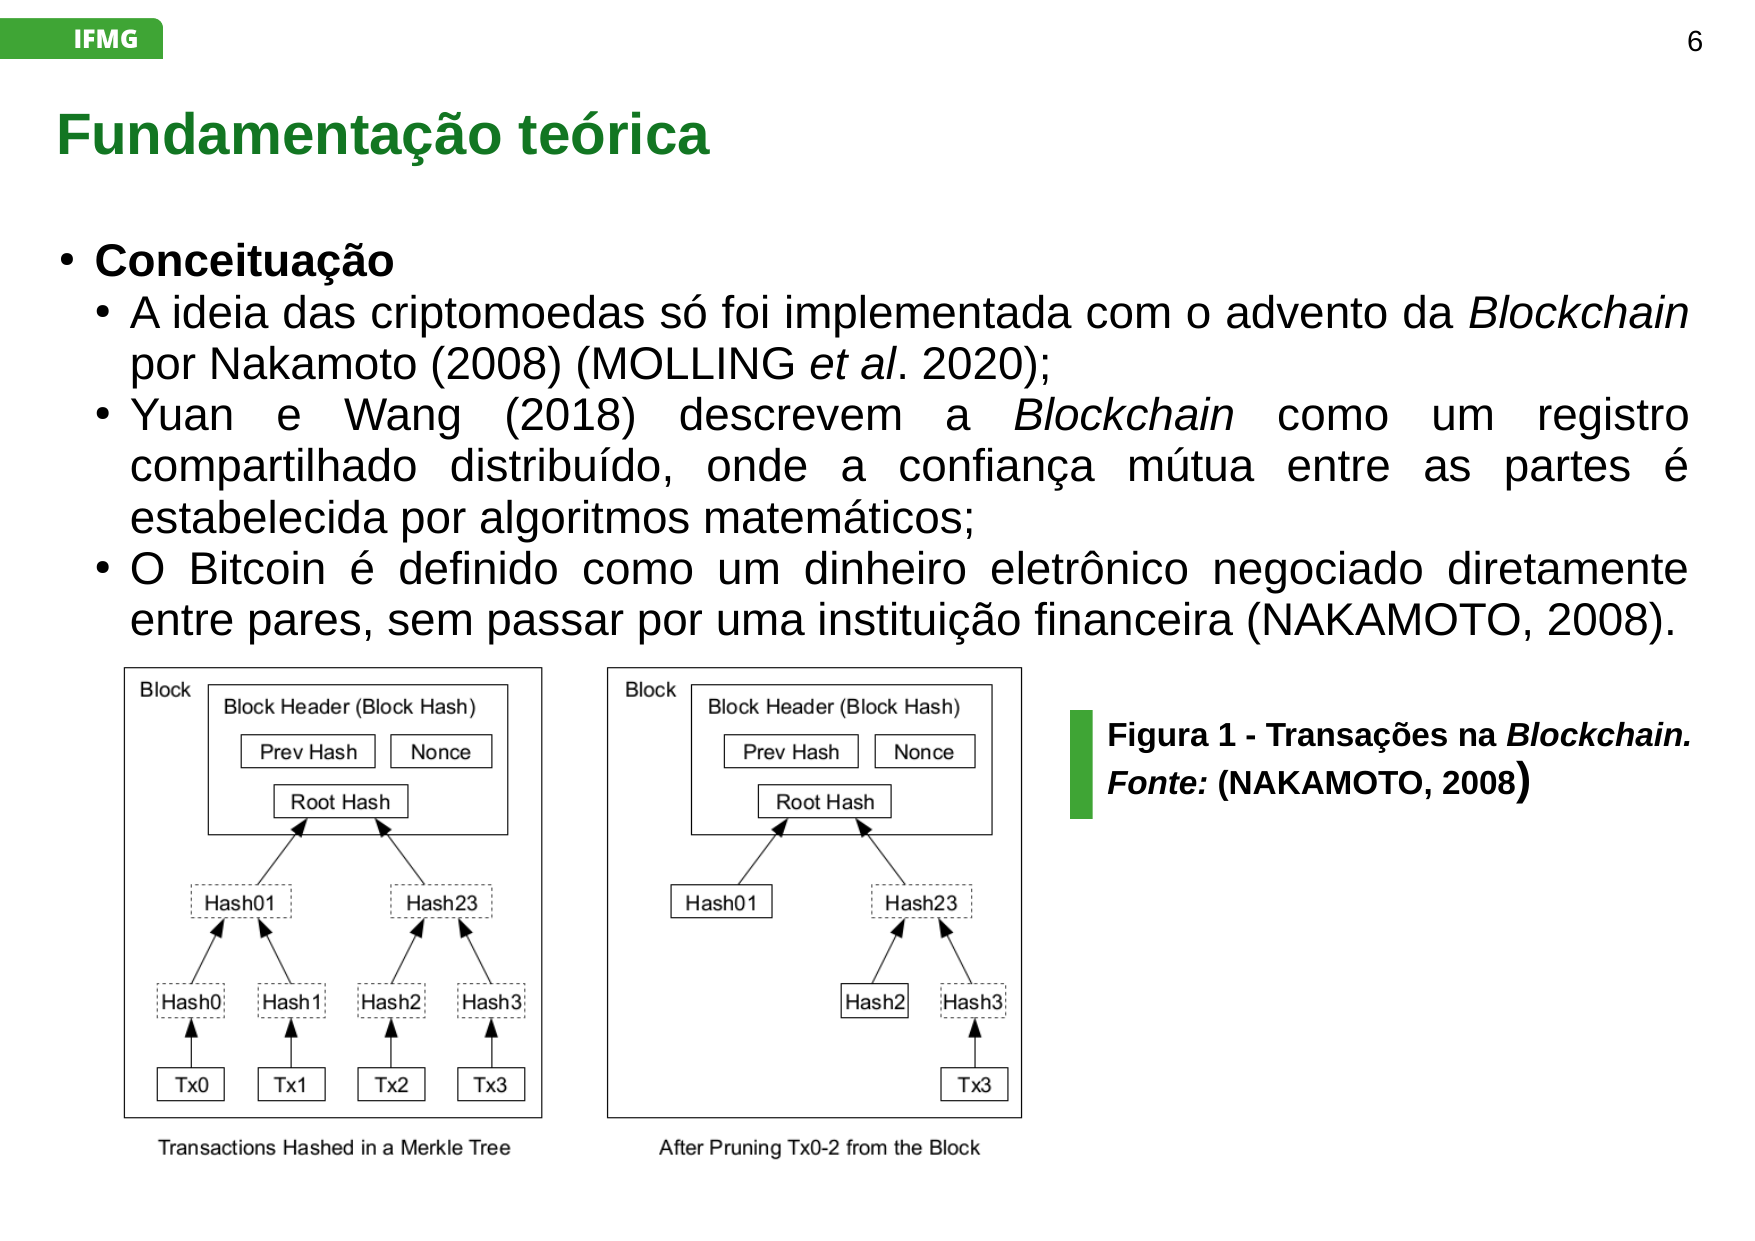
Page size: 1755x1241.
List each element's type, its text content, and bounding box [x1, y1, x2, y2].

picture [74, 649, 1063, 1182]
text_box Fundamentação teórica [41, 94, 1713, 240]
picture [0, 17, 163, 62]
text_box Figura 1 - Transações na Blockchain. Fonte: (NAKAMOTO, 2008) [1092, 708, 1755, 863]
text_box <number> [1613, 17, 1755, 73]
picture [1069, 708, 1092, 819]
text_box Conceituação A ideia das criptomoedas só foi implementada com o advento da Blockchain por Nakamoto (2008) (MOLLING et al. 2020); Yuan e Wang (2018) descrevem a Blockchain como um registro compartilhado distribuído, onde a confiança mútua entre as partes é estabelecida por algoritmos matemáticos; O Bitcoin é definido como um dinheiro eletrônico negociado diretamente entre pares, sem passar por uma instituição financeira (NAKAMOTO, 2008). [44, 227, 1713, 756]
